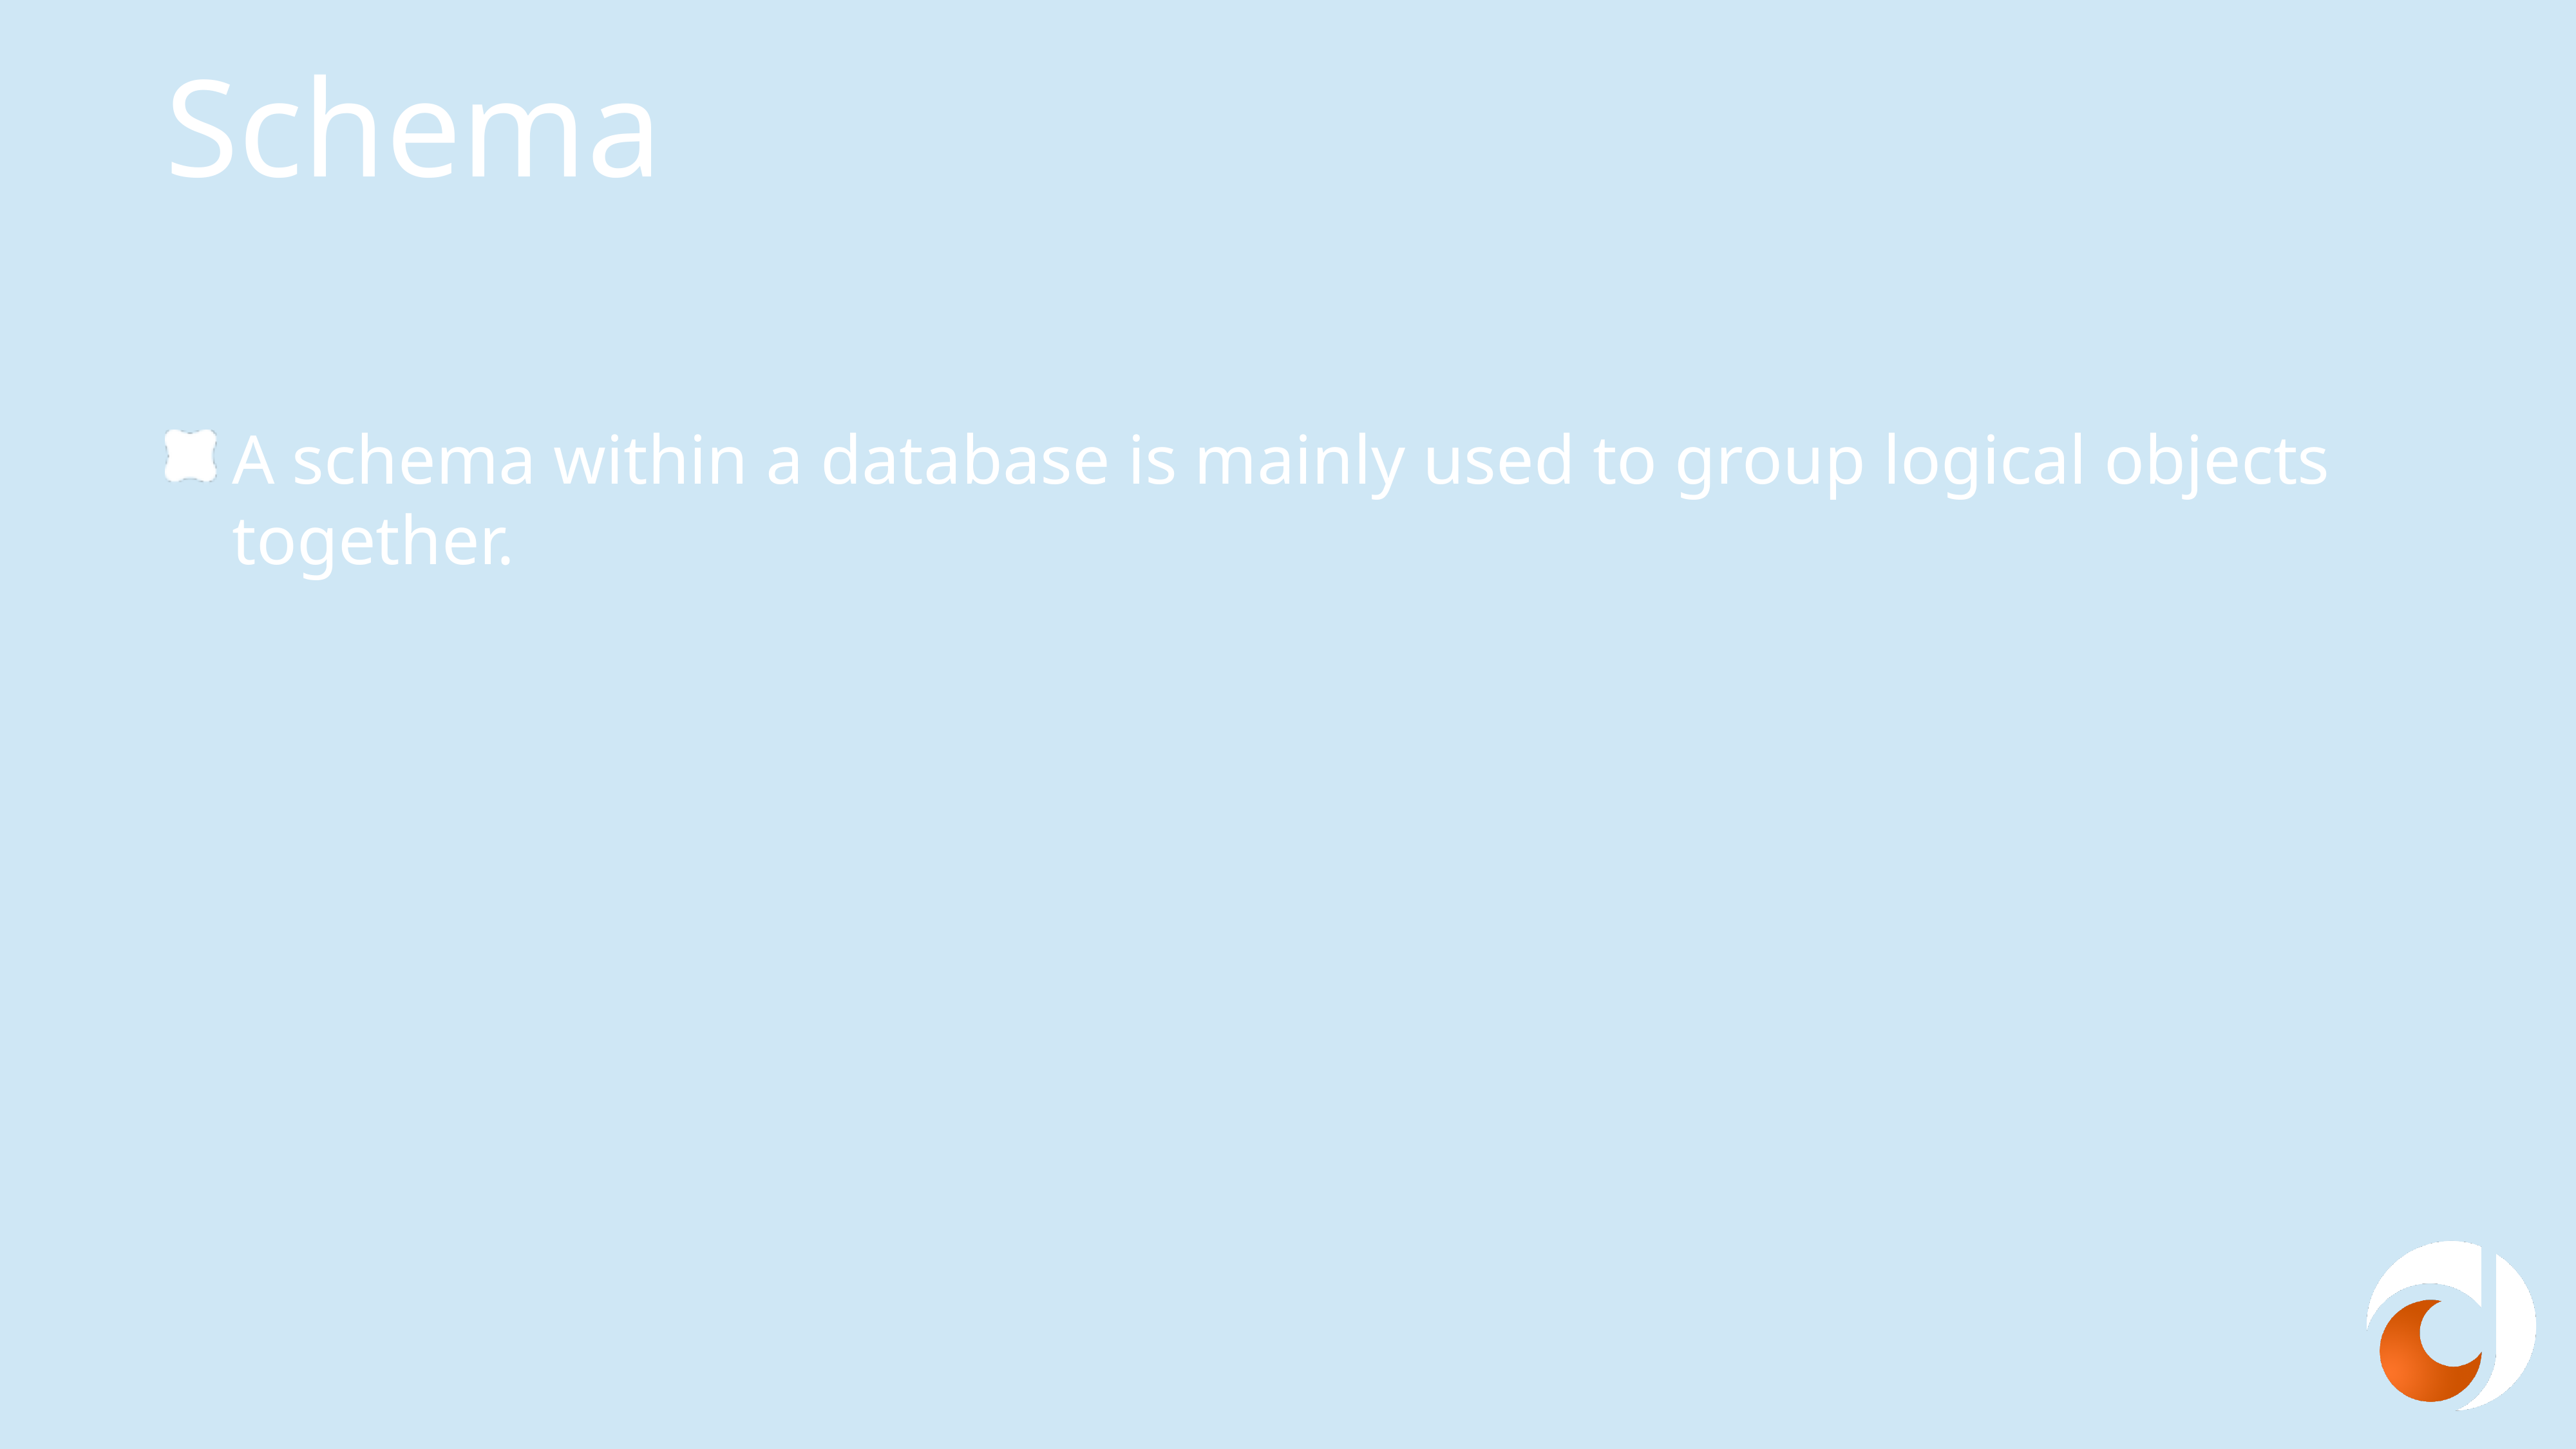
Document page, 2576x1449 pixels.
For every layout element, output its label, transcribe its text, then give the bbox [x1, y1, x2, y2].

picture [2361, 1236, 2550, 1414]
title Schema [155, 37, 2421, 400]
list A schema within a database is mainly used to group logical objects together. [155, 412, 2421, 1262]
